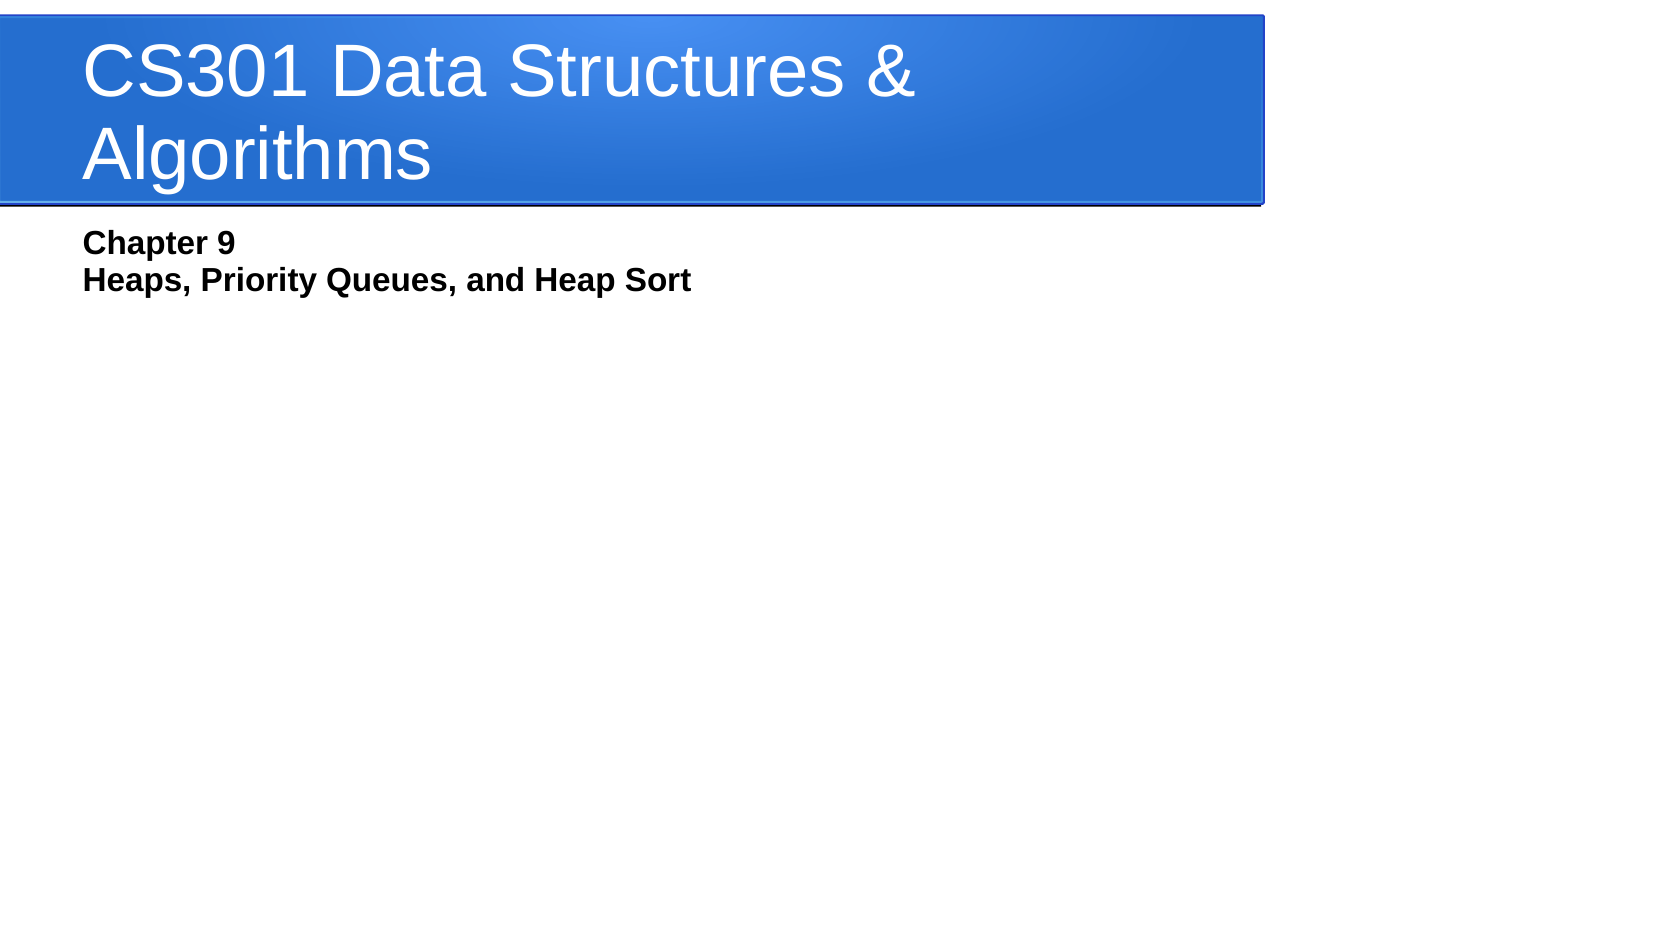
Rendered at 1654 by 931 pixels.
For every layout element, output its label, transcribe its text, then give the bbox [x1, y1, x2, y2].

title CS301 Data Structures & Algorithms [82, 29, 1235, 196]
subtitle Chapter 9 Heaps, Priority Queues, and Heap Sort [82, 224, 781, 373]
